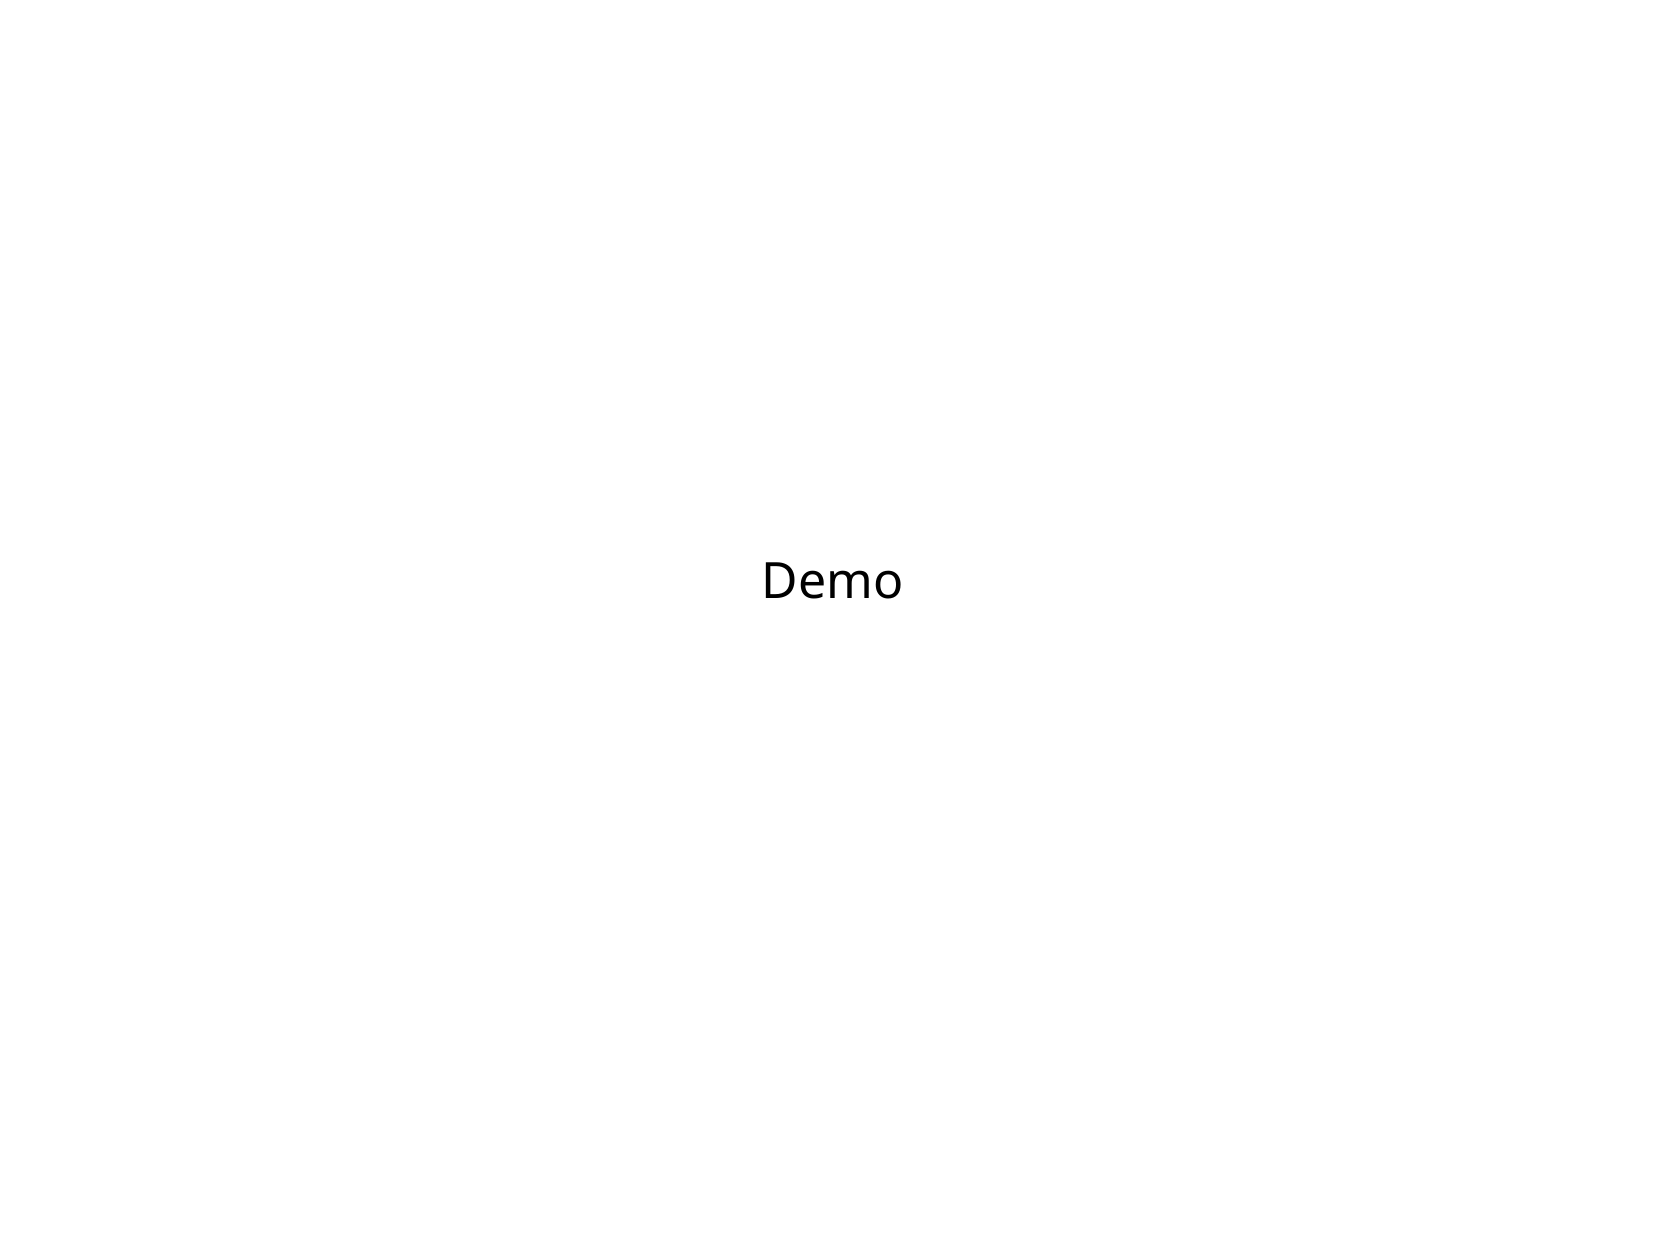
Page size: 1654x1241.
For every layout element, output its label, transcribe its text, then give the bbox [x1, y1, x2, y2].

subtitle Demo [88, 70, 1577, 1088]
